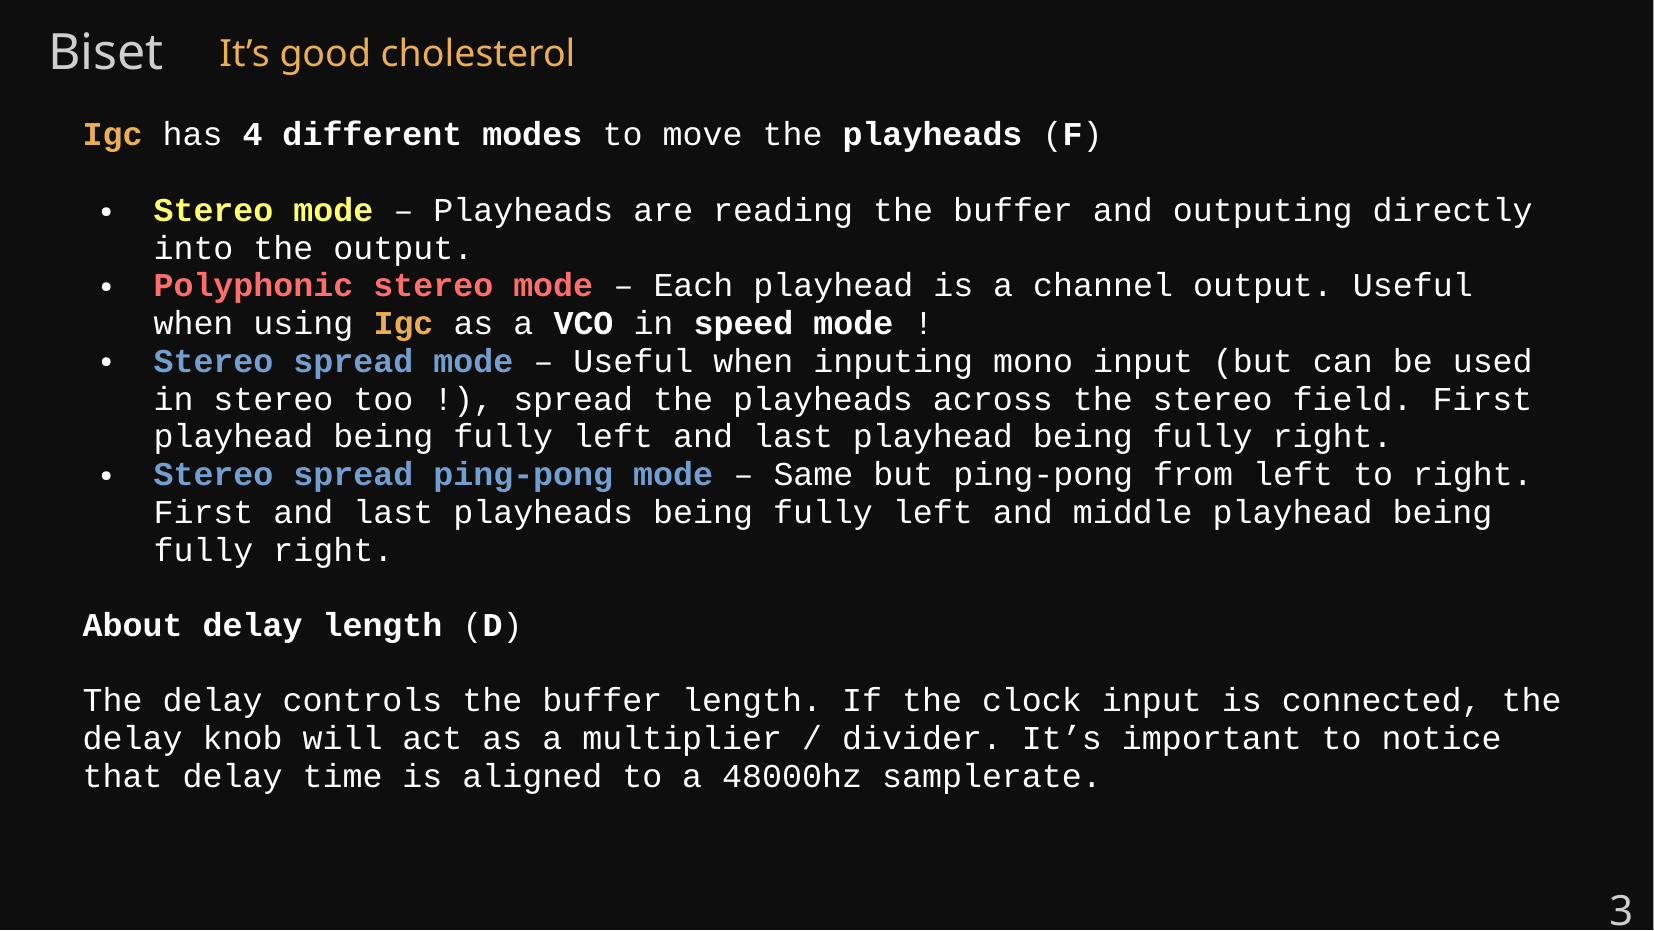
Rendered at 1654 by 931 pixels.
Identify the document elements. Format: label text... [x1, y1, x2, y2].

text_box It’s good cholesterol [204, 19, 817, 125]
list Igc has 4 different modes to move the playheads (F) Stereo mode – Playheads are reading the buffer and outputing directly into the output. Polyphonic stereo mode – Each playhead is a channel output. Useful when using Igc as a VCO in speed mode ! Stereo spread mode – Useful when inputing mono input (but can be used in stereo too !), spread the playheads across the stereo field. First playhead being fully left and last playhead being fully right. Stereo spread ping-pong mode – Same but ping-pong from left to right. First and last playheads being fully left and middle playhead being fully right. About delay length (D) The delay controls the buffer length. If the clock input is connected, the delay knob will act as a multiplier / divider. It’s important to notice that delay time is aligned to a 48000hz samplerate. [82, 118, 1571, 886]
text_box 3 [1594, 873, 1654, 931]
title Biset [5, 23, 207, 77]
